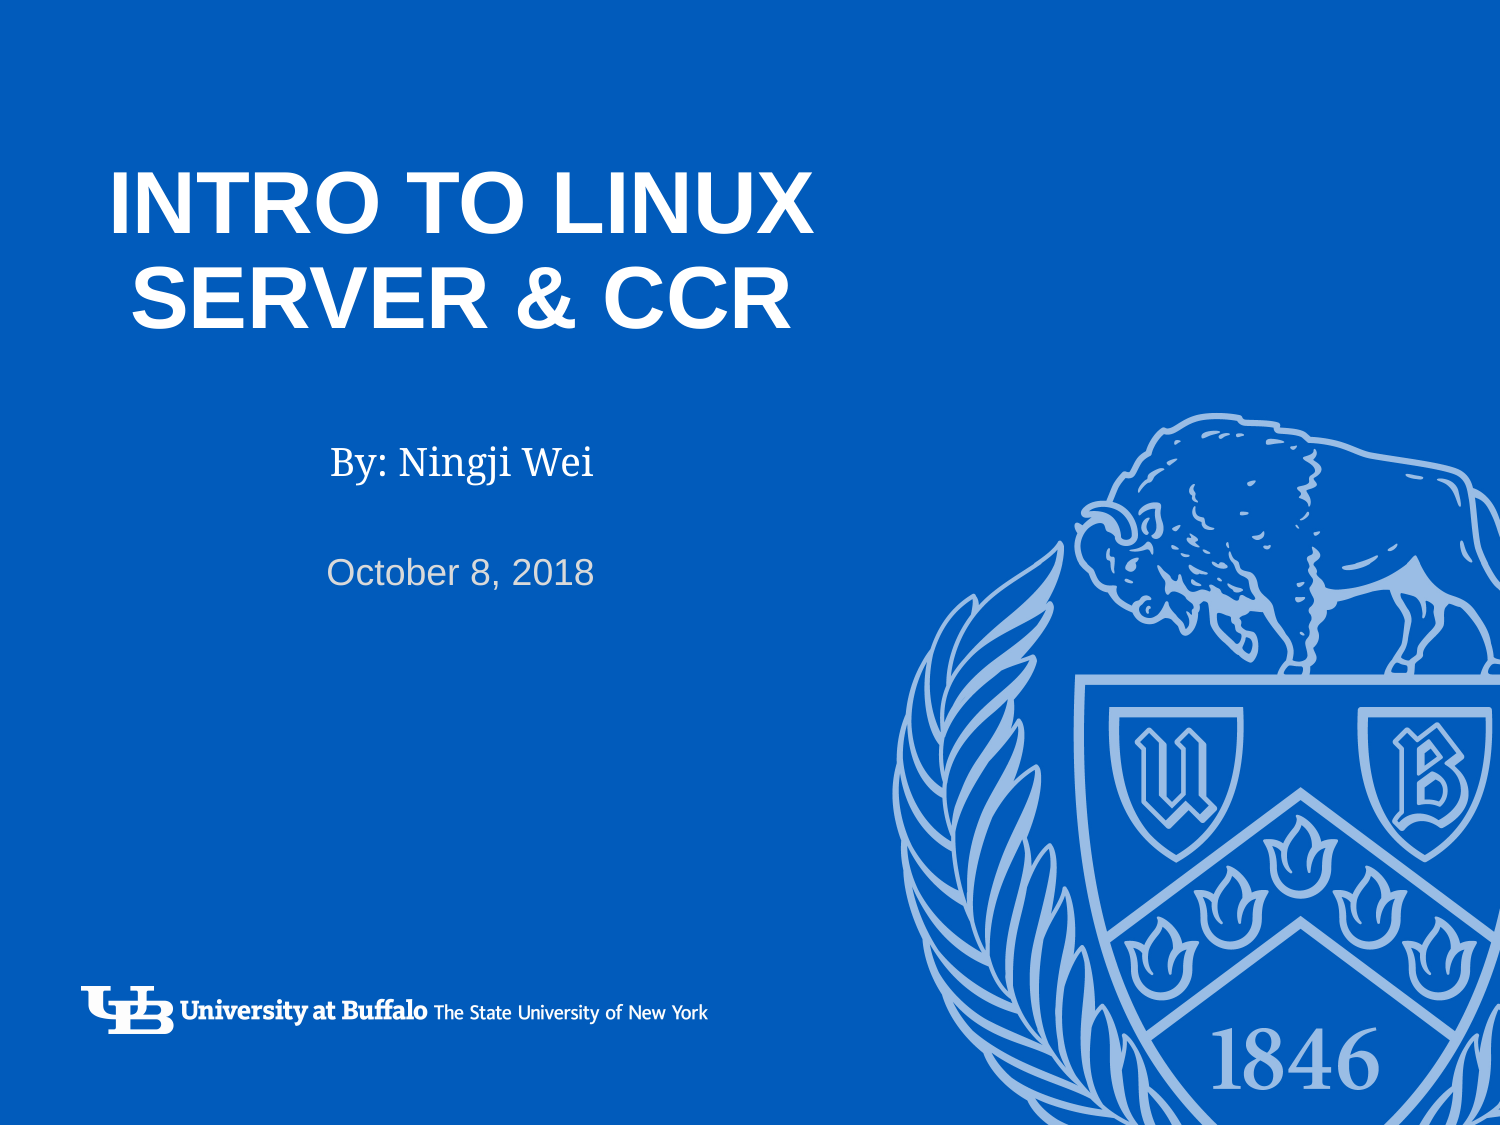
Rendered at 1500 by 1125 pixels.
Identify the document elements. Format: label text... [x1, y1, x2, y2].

title Intro to Linux Server & CCR By: Ningji Wei [61, 148, 878, 540]
text_box October 8, 2018 [311, 540, 610, 600]
picture [0, 0, 1500, 1125]
